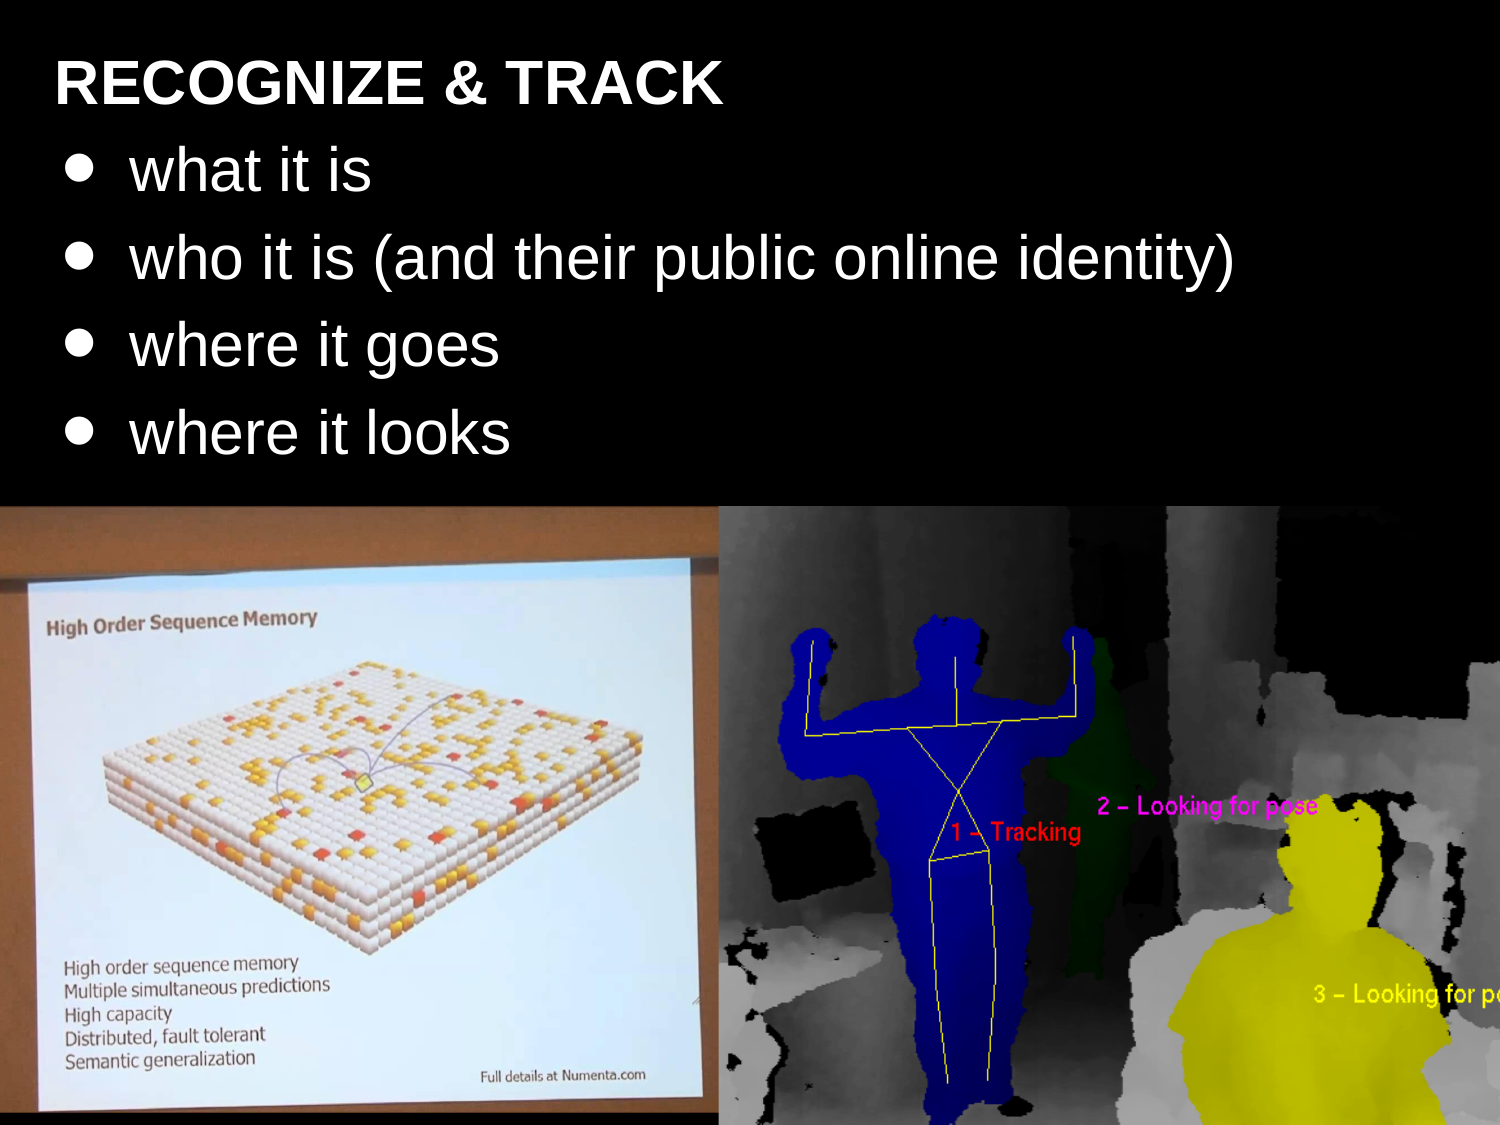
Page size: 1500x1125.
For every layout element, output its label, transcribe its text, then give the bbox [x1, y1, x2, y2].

text_box [0, 506, 1500, 1125]
text_box RECOGNIZE & TRACK what it is who it is (and their public online identity) where it goes where it looks [39, 26, 1500, 461]
